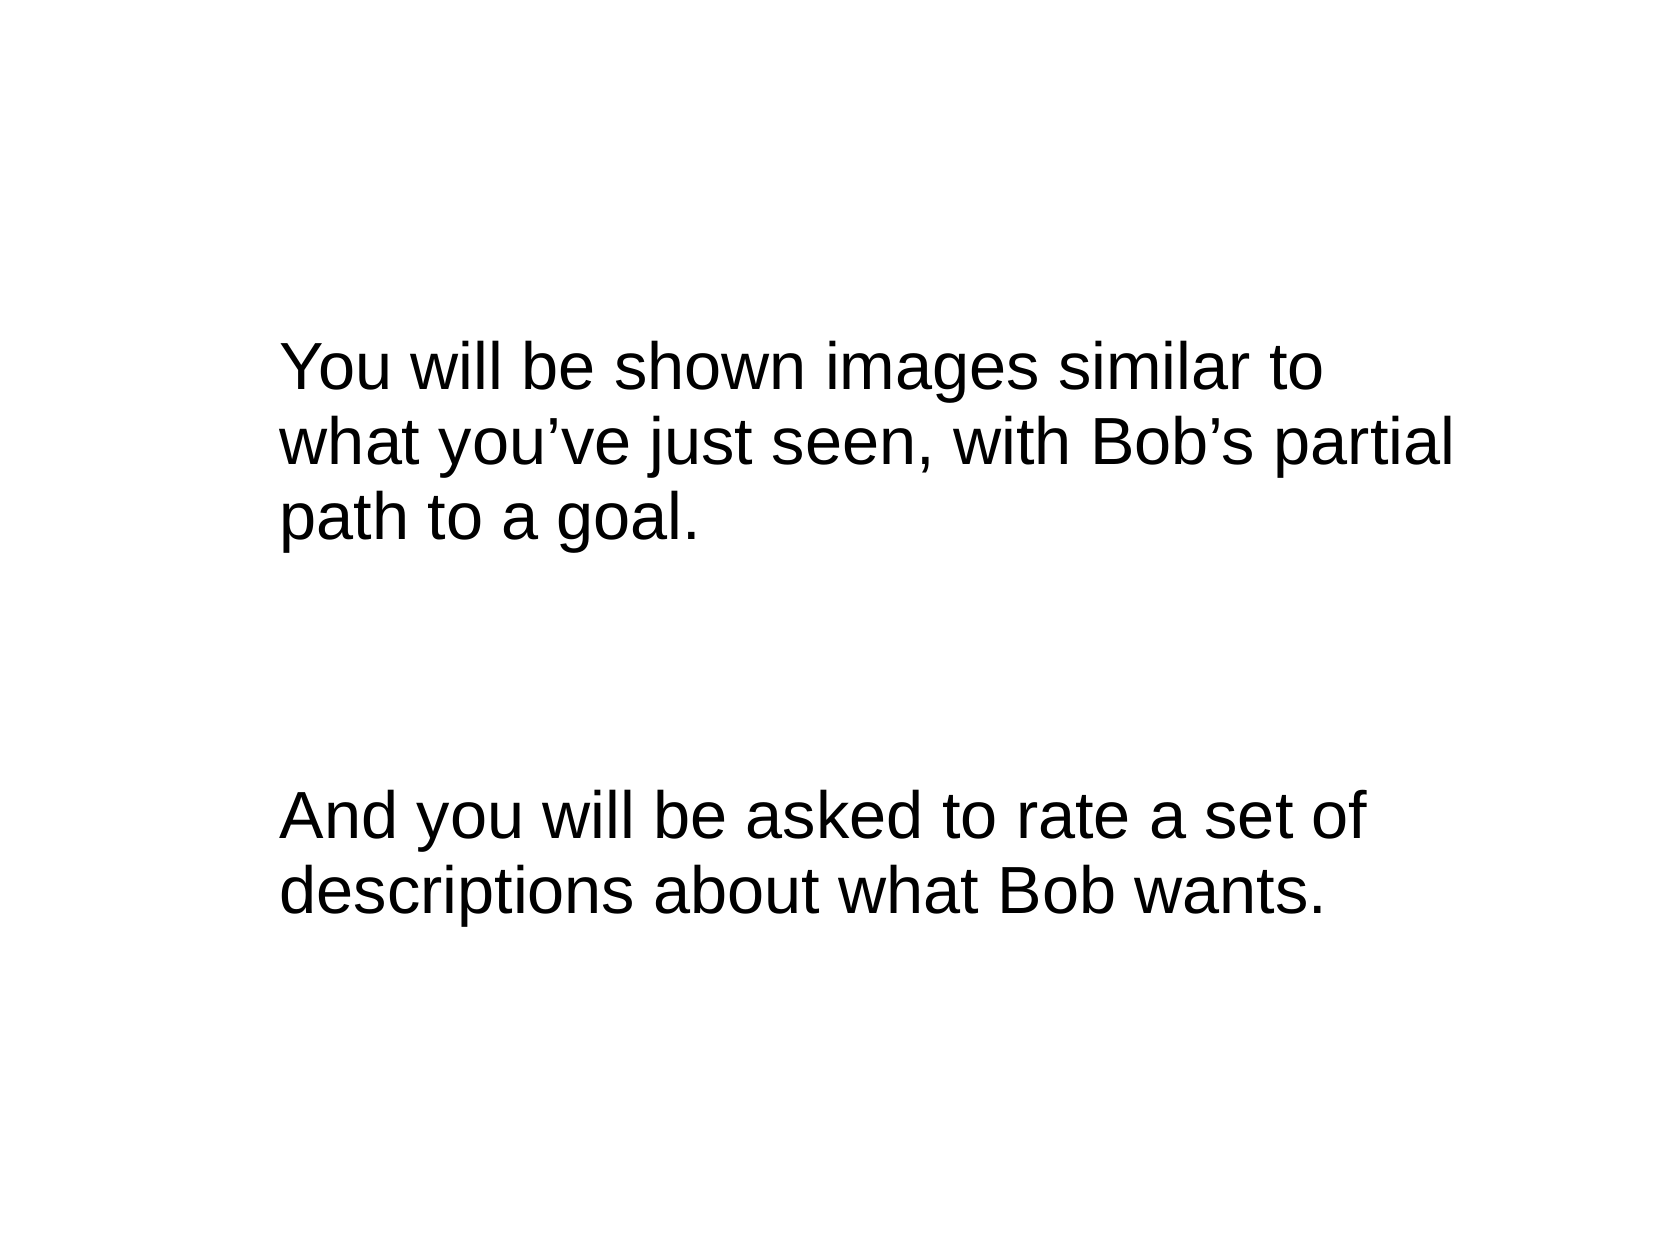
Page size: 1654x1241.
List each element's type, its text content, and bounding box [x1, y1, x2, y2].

text_box You will be shown images similar to what you’ve just seen, with Bob’s partial path to a goal. And you will be asked to rate a set of descriptions about what Bob wants. [265, 247, 1481, 1234]
